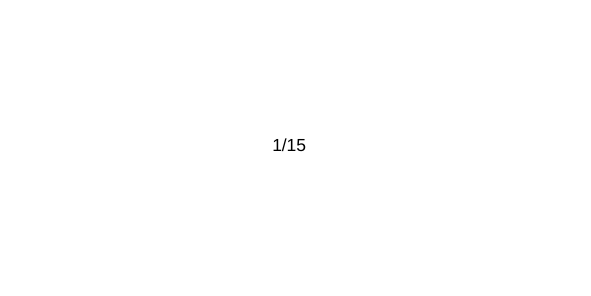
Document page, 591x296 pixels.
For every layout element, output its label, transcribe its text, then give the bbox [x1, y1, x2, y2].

subtitle 1/15 [23, 0, 556, 292]
